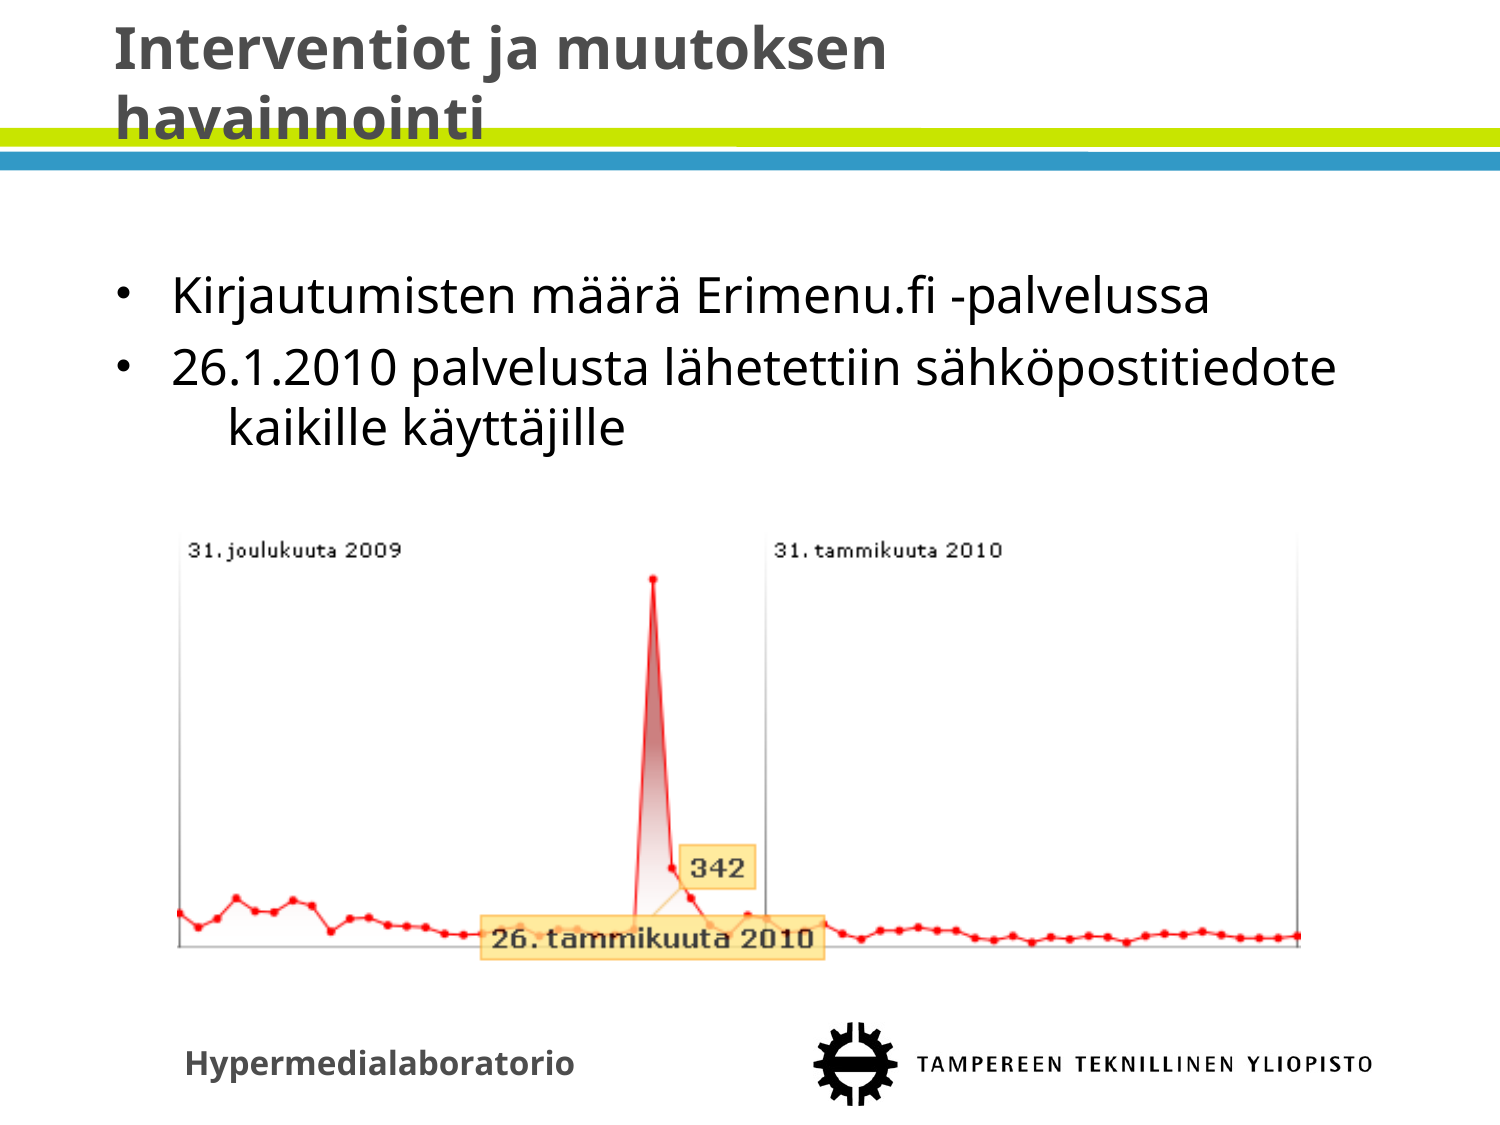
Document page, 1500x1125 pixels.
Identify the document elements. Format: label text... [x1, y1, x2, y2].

picture [813, 1022, 1377, 1106]
title Interventiot ja muutoksen havainnointi [100, 3, 1270, 159]
list Kirjautumisten määrä Erimenu.fi -palvelussa 26.1.2010 palvelusta lähetettiin sähköpostitiedote kaikille käyttäjille [100, 255, 1400, 1012]
picture [177, 531, 1301, 963]
